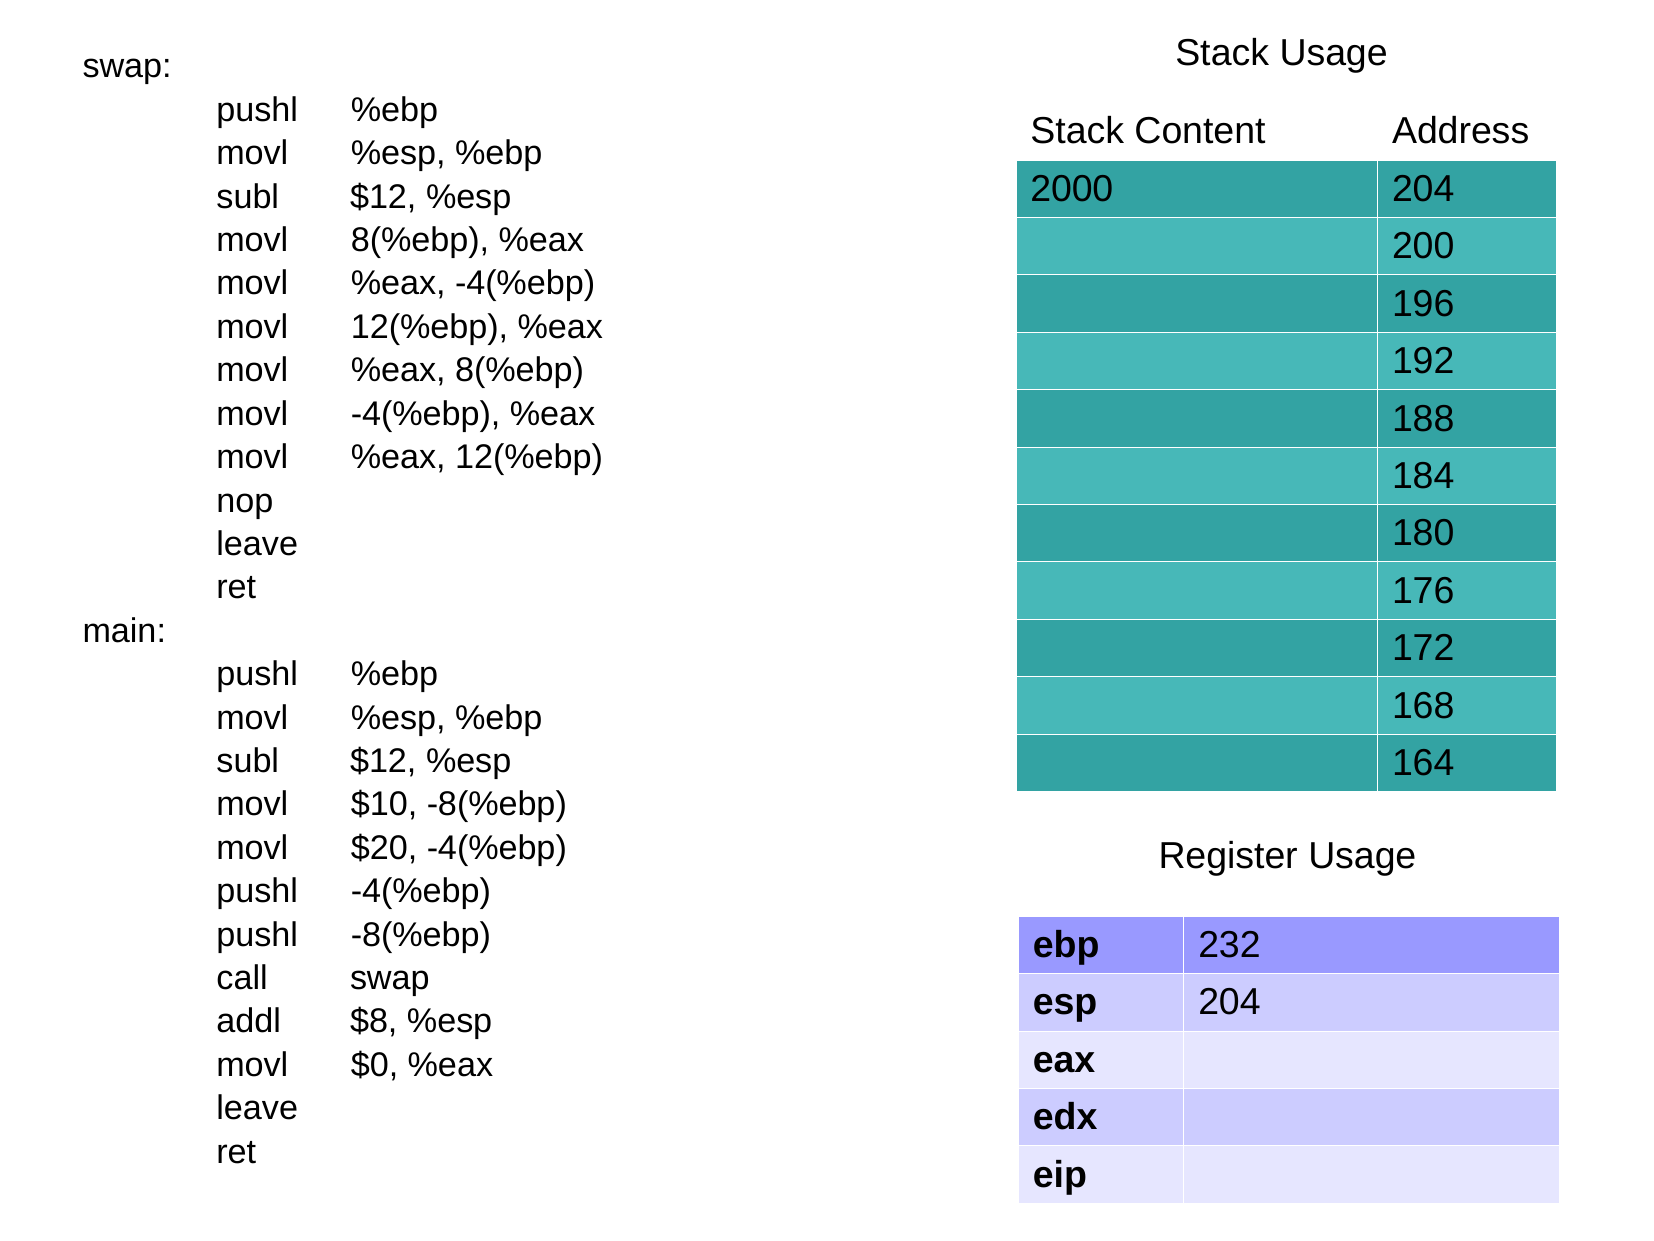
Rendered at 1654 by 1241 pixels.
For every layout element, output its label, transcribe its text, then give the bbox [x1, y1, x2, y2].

table_cell eax [1019, 1032, 1183, 1088]
table_cell 204 [1378, 161, 1556, 217]
table_cell esp [1019, 974, 1183, 1031]
text_box Register Usage [1015, 826, 1560, 884]
table_cell [1017, 677, 1377, 734]
table_cell 180 [1378, 505, 1556, 561]
table_cell 2000 [1017, 161, 1377, 217]
table_cell [1017, 390, 1377, 447]
table_cell [1184, 1089, 1559, 1145]
table_cell [1017, 505, 1377, 561]
table_cell [1017, 448, 1377, 504]
table_cell [1184, 1032, 1559, 1088]
text_box Stack Usage [1009, 23, 1554, 81]
table_cell [1017, 562, 1377, 619]
table_header 232 [1184, 917, 1559, 973]
table_cell eip [1019, 1146, 1183, 1203]
table_cell 192 [1378, 333, 1556, 389]
table_header ebp [1019, 917, 1183, 973]
table_cell 188 [1378, 390, 1556, 447]
table_cell 164 [1378, 735, 1556, 791]
table_cell 196 [1378, 275, 1556, 332]
table_cell [1017, 218, 1377, 274]
table_cell 172 [1378, 620, 1556, 676]
table_cell edx [1019, 1089, 1183, 1145]
table_header Stack Content [1017, 103, 1377, 160]
table_cell [1184, 1146, 1559, 1203]
table_cell 200 [1378, 218, 1556, 274]
table_cell 184 [1378, 448, 1556, 504]
table_cell 168 [1378, 677, 1556, 734]
table_cell [1017, 275, 1377, 332]
table_header Address [1378, 103, 1556, 160]
table_cell 204 [1184, 974, 1559, 1031]
table_cell 176 [1378, 562, 1556, 619]
table_cell [1017, 333, 1377, 389]
table_cell [1017, 620, 1377, 676]
list swap: pushl %ebp movl %esp, %ebp subl $12, %esp movl 8(%ebp), %eax movl %eax, -4(%ebp) movl 12(%ebp), %eax movl %eax, 8(%ebp) movl -4(%ebp), %eax movl %eax, 12(%ebp) nop leave ret main: pushl %ebp movl %esp, %ebp subl $12, %esp movl $10, -8(%ebp) movl $20, -4(%ebp) pushl -4(%ebp) pushl -8(%ebp) call swap addl $8, %esp movl $0, %eax leave ret [82, 47, 969, 1182]
table_cell [1017, 735, 1377, 791]
